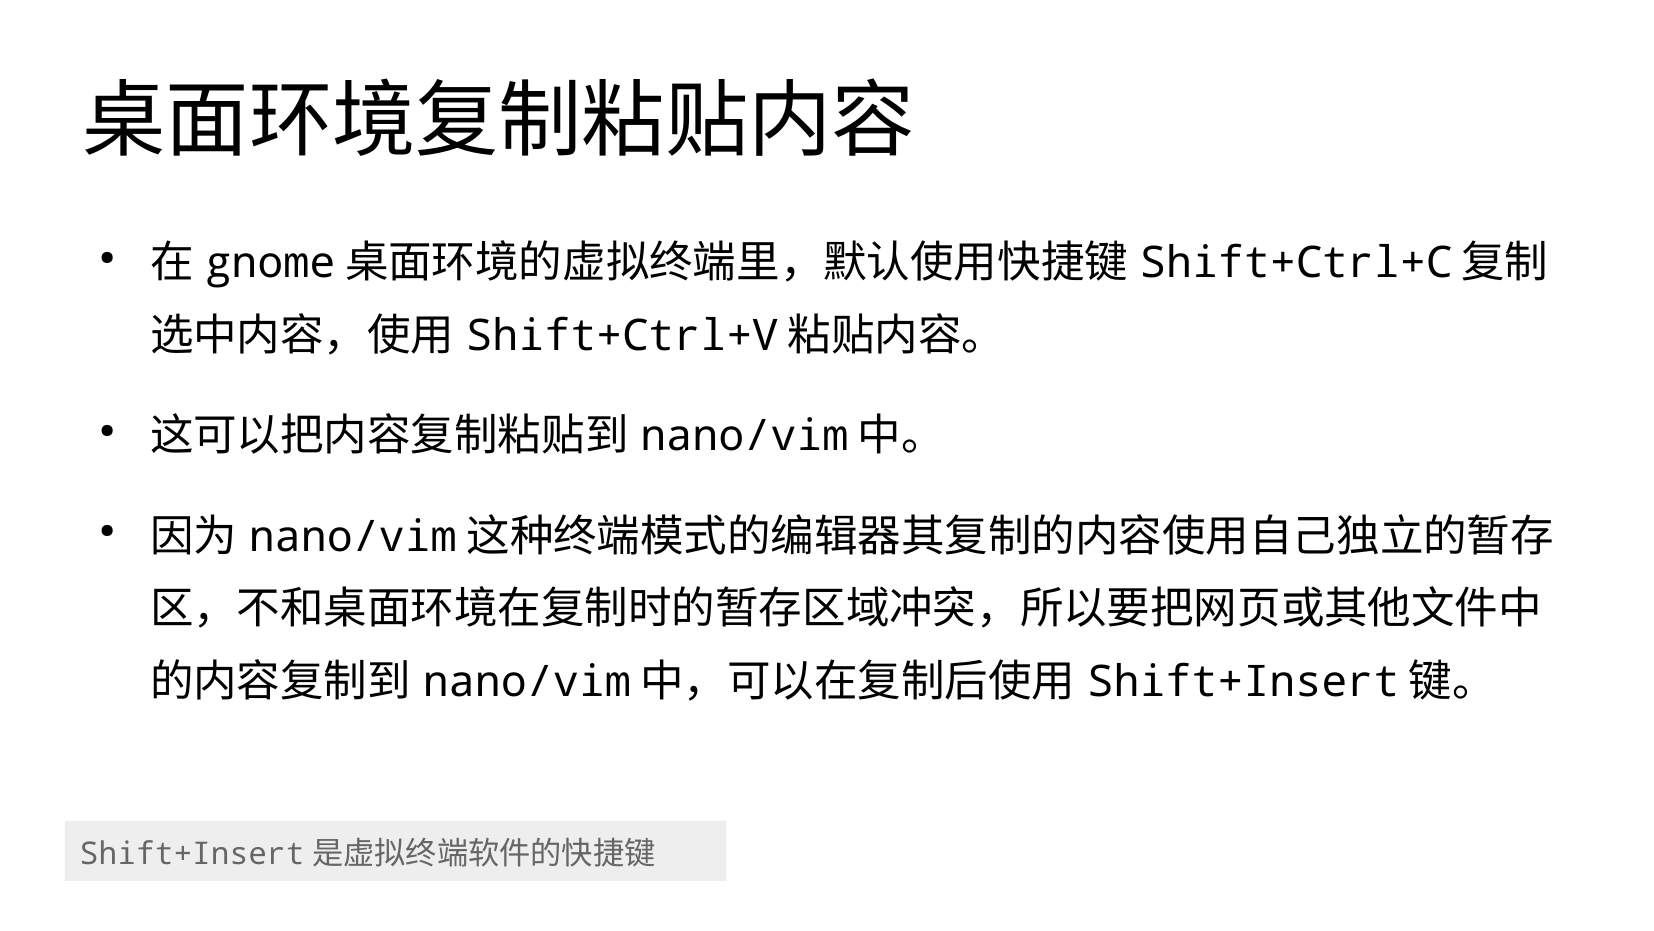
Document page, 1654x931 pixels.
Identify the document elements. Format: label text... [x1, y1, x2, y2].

title 桌面环境复制粘贴内容 [82, 37, 1571, 189]
text_box Shift+Insert是虚拟终端软件的快捷键 [64, 820, 727, 881]
list 在gnome桌面环境的虚拟终端里，默认使用快捷键Shift+Ctrl+C复制选中内容，使用Shift+Ctrl+V粘贴内容。 这可以把内容复制粘贴到nano/vim中。 因为nano/vim这种终端模式的编辑器其复制的内容使用自己独立的暂存区，不和桌面环境在复制时的暂存区域冲突，所以要把网页或其他文件中的内容复制到nano/vim中，可以在复制后使用Shift+Insert键。 [82, 217, 1571, 758]
